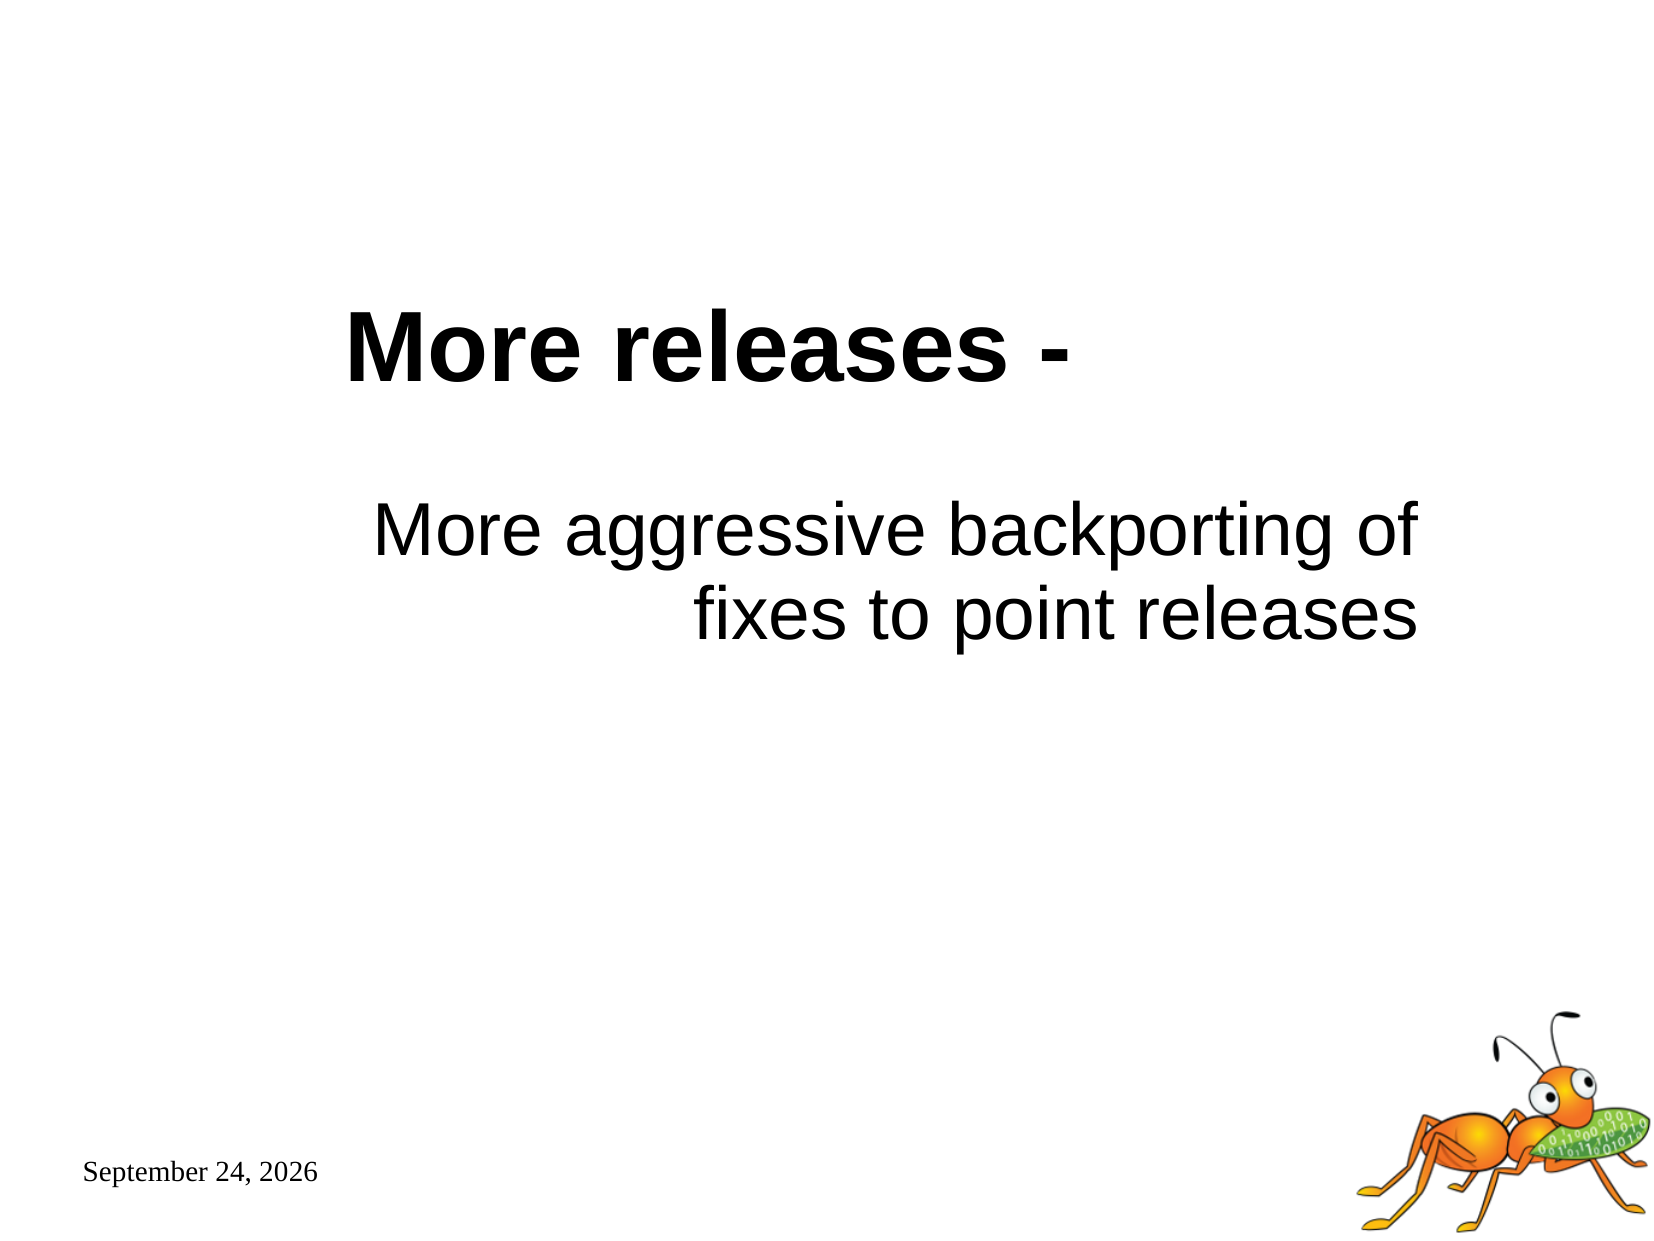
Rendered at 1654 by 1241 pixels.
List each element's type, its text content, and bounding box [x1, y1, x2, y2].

picture [1353, 1009, 1654, 1235]
text_box More releases - More aggressive backporting of fixes to point releases [330, 284, 1435, 663]
